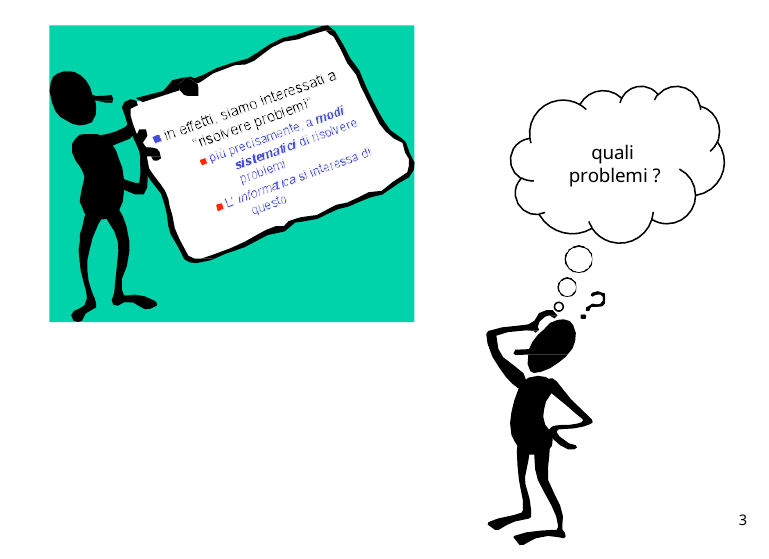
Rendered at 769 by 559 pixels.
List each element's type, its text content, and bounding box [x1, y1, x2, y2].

text_box [581, 292, 605, 319]
text_box [557, 277, 576, 296]
text_box [565, 245, 592, 273]
text_box 3 [736, 509, 750, 531]
title quali problemi ? [566, 138, 662, 188]
text_box [49, 73, 112, 124]
text_box [73, 25, 415, 320]
text_box [486, 310, 593, 545]
text_box [513, 319, 576, 373]
